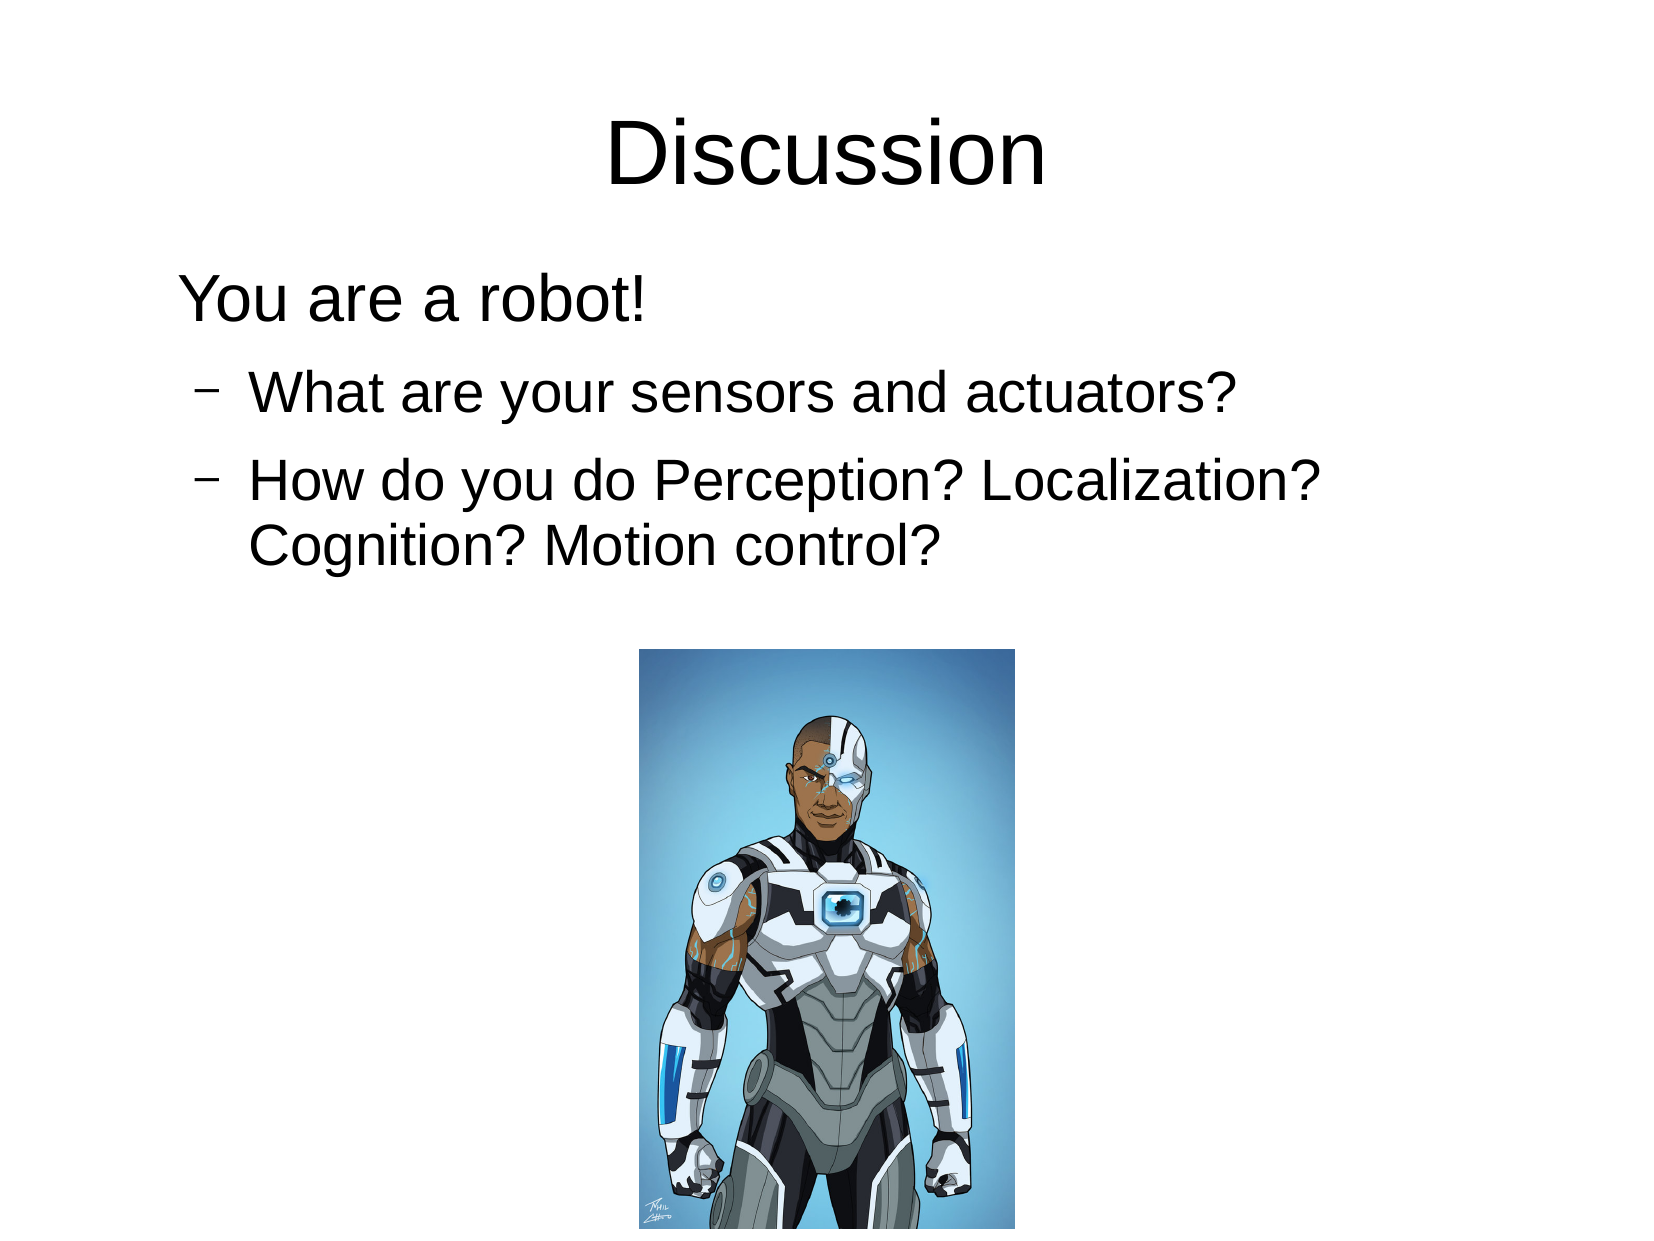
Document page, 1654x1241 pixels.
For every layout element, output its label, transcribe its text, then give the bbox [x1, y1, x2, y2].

list You are a robot! What are your sensors and actuators? How do you do Perception? Localization? Cognition? Motion control? [106, 261, 1595, 981]
title Discussion [82, 49, 1571, 257]
picture [639, 649, 1015, 1229]
